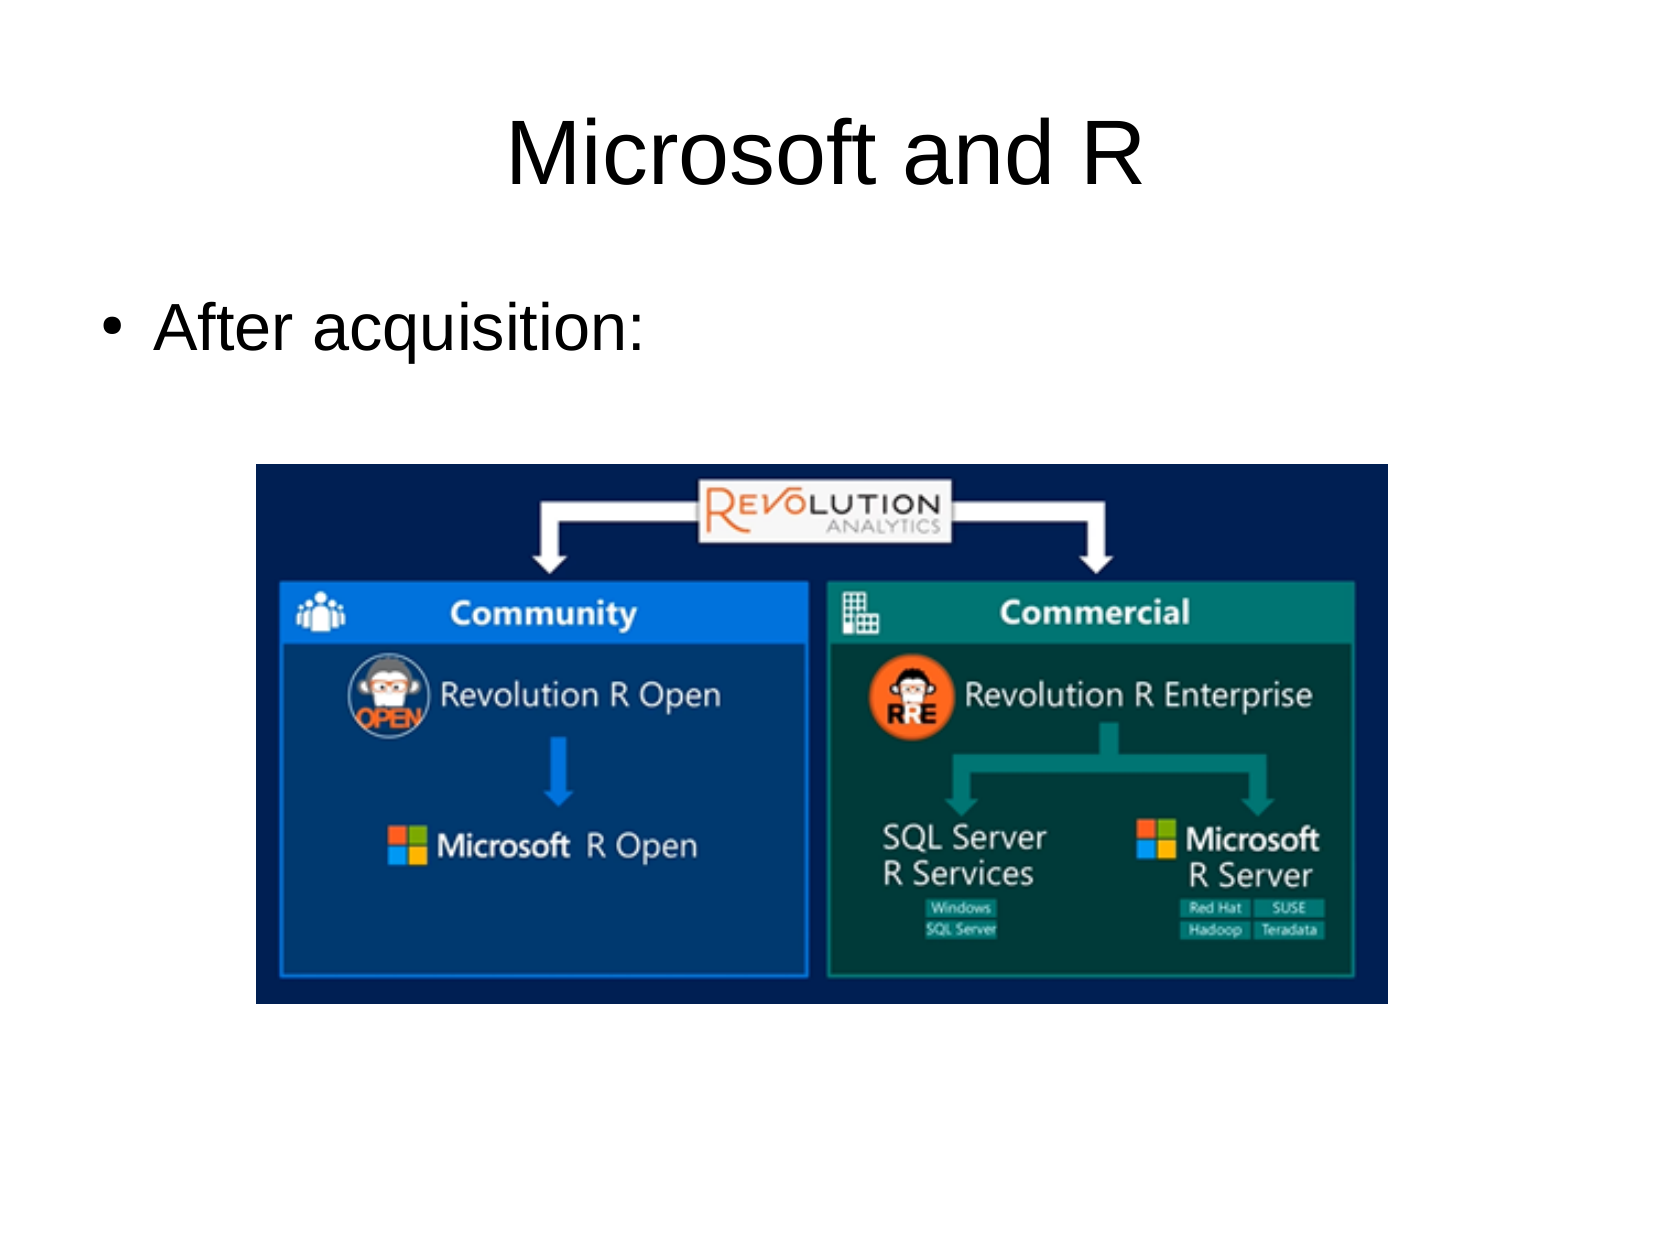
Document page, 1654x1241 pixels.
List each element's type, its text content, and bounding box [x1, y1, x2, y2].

picture [256, 464, 1388, 1004]
list After acquisition: [82, 290, 1571, 1010]
title Microsoft and R [82, 49, 1571, 257]
